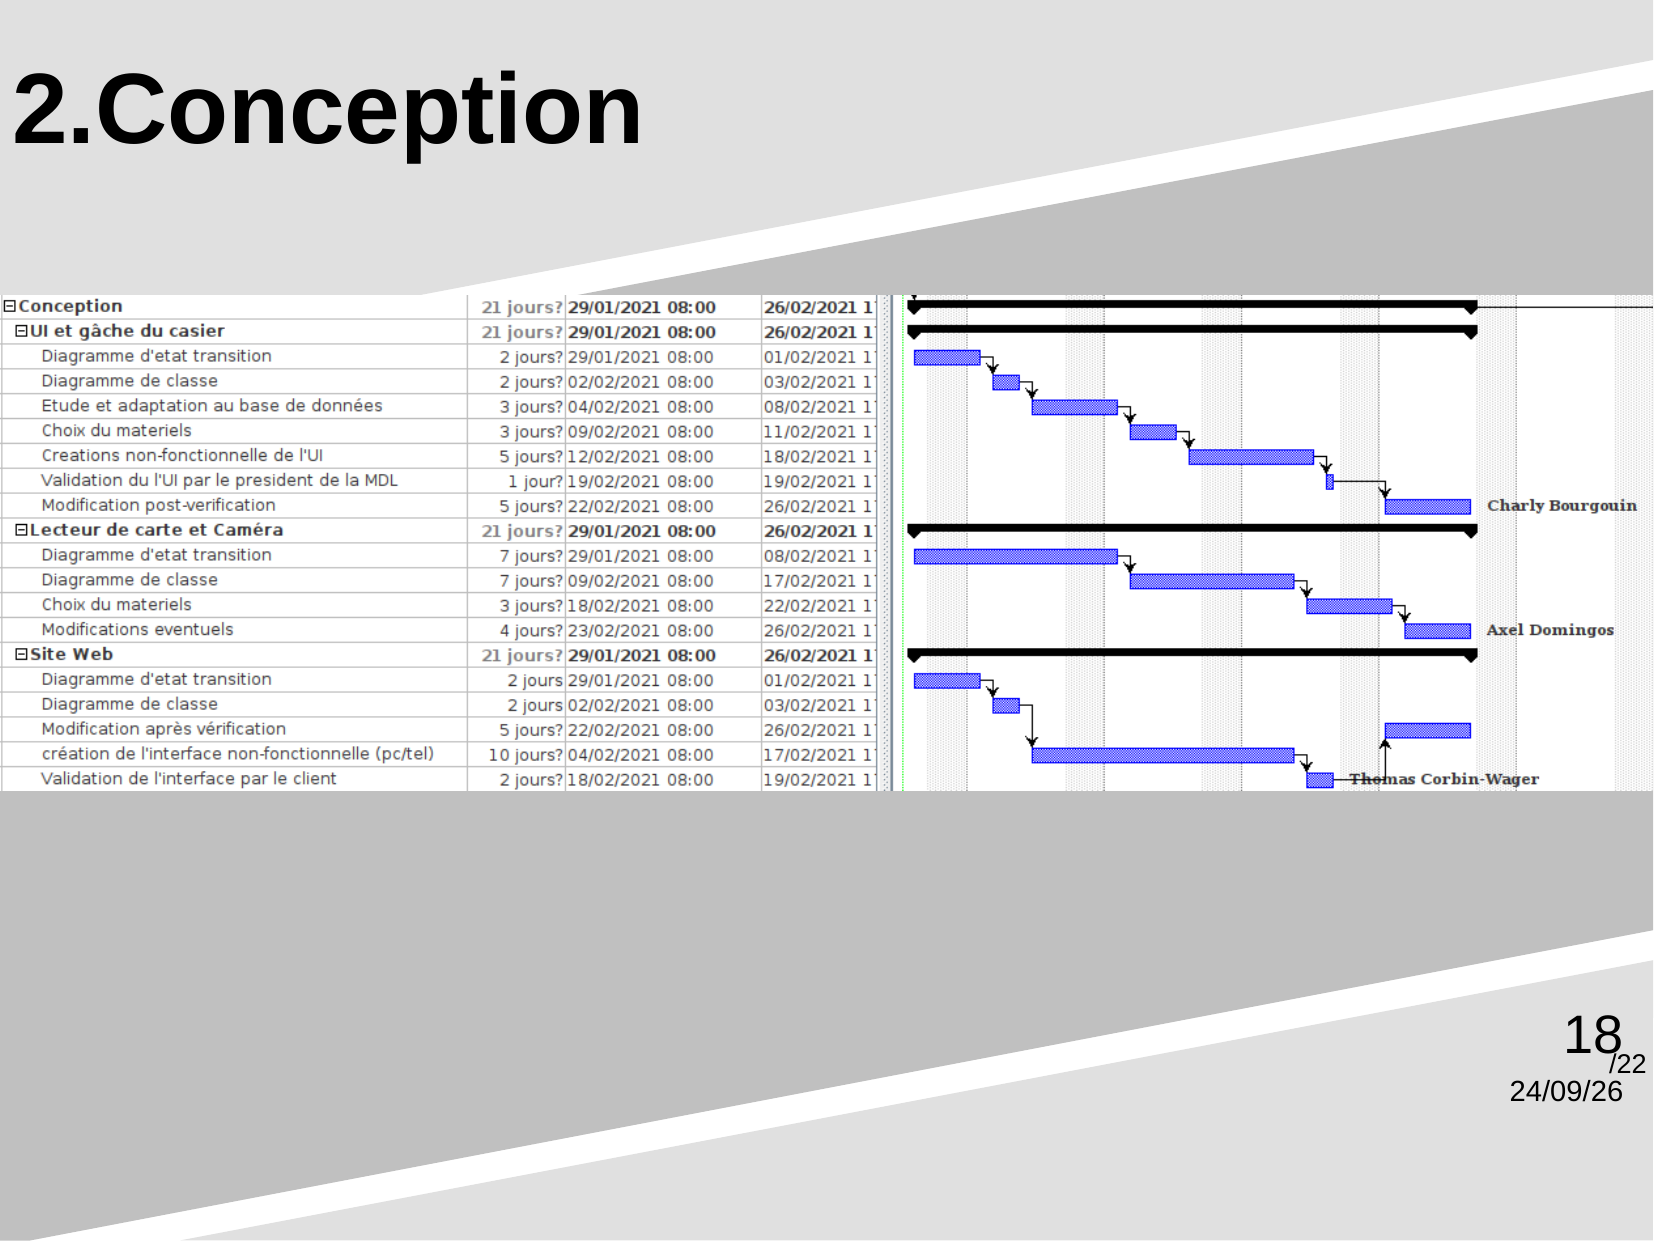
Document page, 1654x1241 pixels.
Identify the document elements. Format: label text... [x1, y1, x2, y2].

text_box /22 [1594, 1041, 1653, 1087]
picture [0, 295, 1653, 791]
title 2.Conception [12, 5, 1501, 213]
